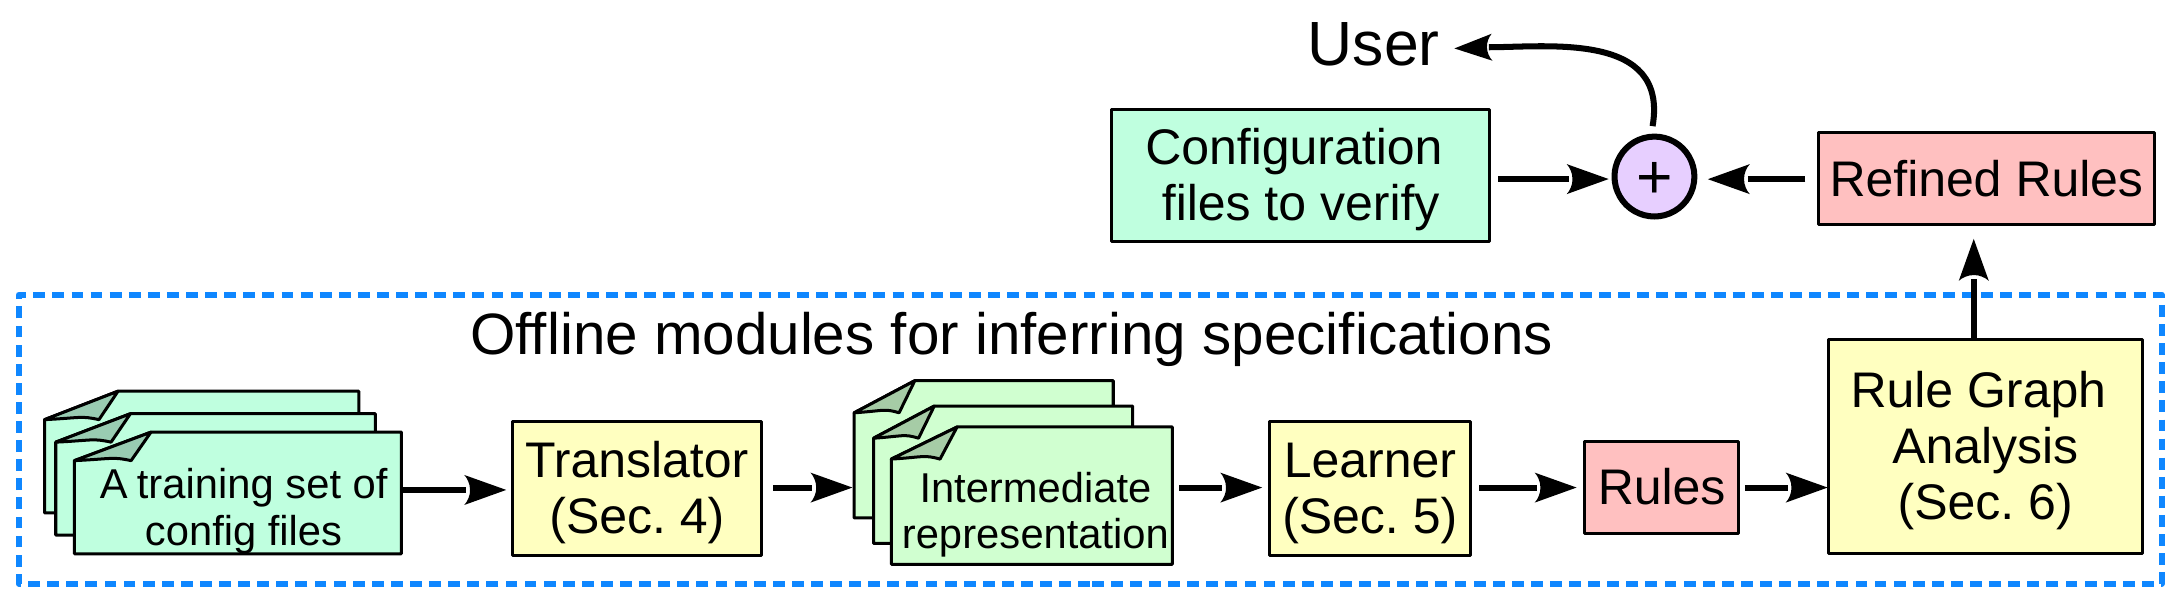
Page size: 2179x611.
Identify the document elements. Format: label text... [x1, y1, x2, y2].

text_box Configuration files to verify [1111, 109, 1490, 242]
text_box Learner (Sec. 5) [1269, 421, 1471, 556]
text_box Offline modules for inferring specifications [455, 294, 1863, 375]
text_box Rule Graph Analysis (Sec. 6) [1828, 339, 2143, 554]
text_box Translator (Sec. 4) [512, 421, 762, 556]
text_box Refined Rules [1818, 132, 2155, 225]
text_box [44, 391, 402, 536]
text_box + [1614, 136, 1695, 217]
text_box User [1293, 1, 1531, 87]
text_box Rules [1584, 441, 1739, 534]
text_box Intermediate representation [885, 456, 1186, 565]
text_box [854, 380, 1173, 544]
text_box A training set of config files [74, 453, 413, 562]
